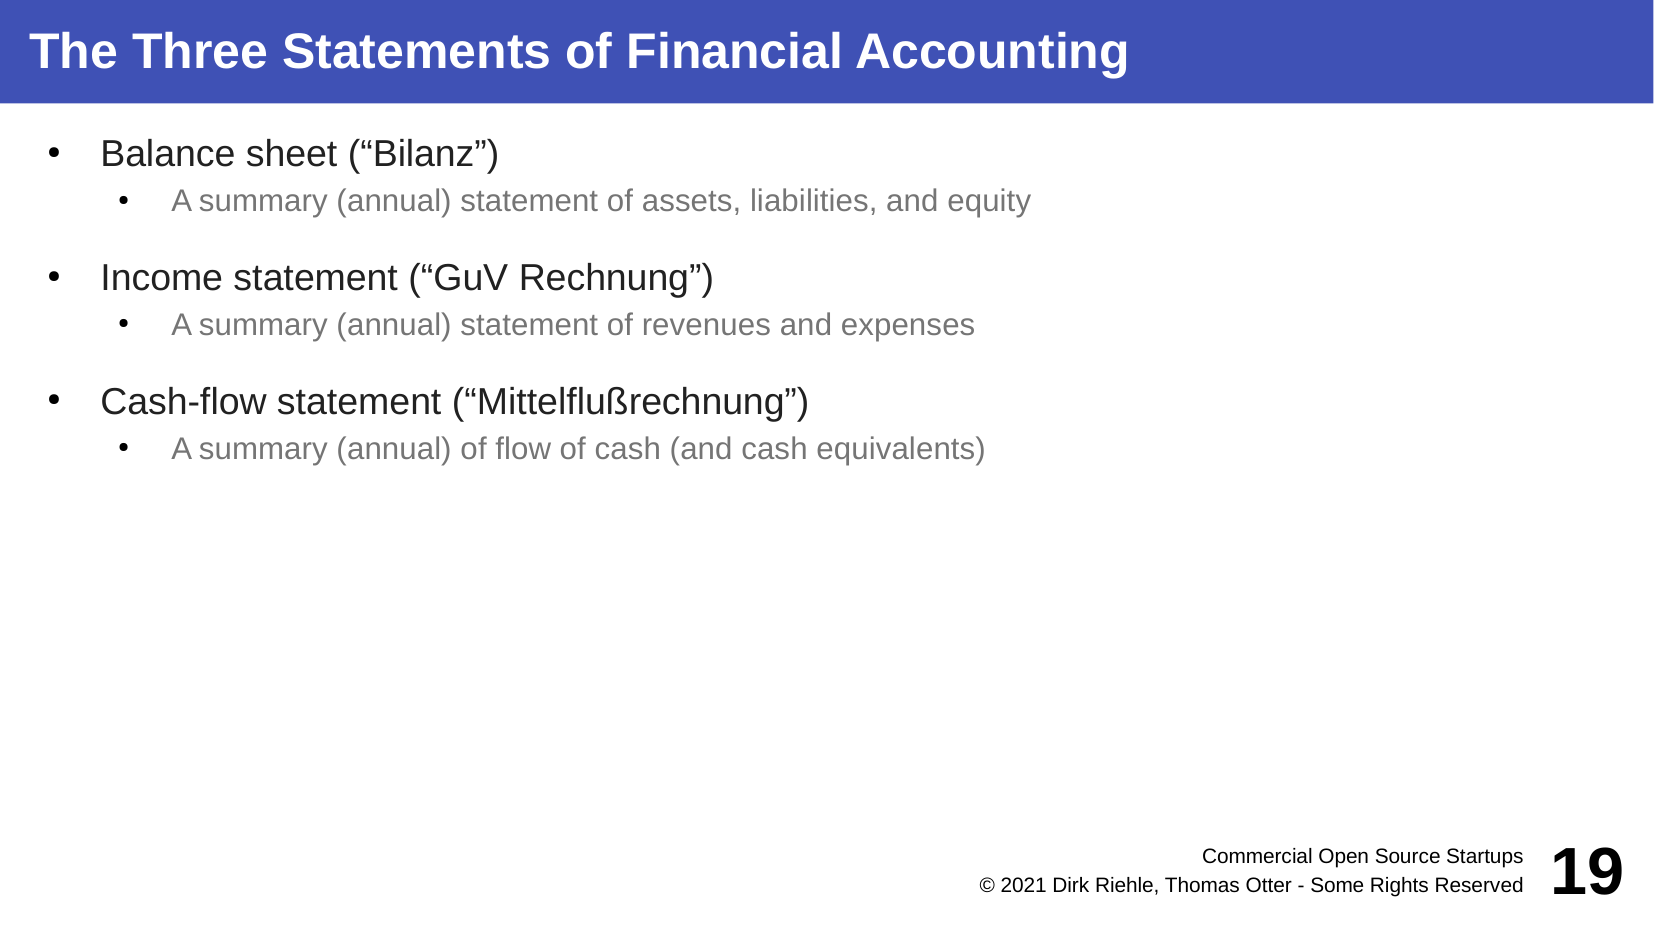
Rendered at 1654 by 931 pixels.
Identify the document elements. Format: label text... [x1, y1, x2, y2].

list Balance sheet (“Bilanz”) A summary (annual) statement of assets, liabilities, and equity Income statement (“GuV Rechnung”) A summary (annual) statement of revenues and expenses Cash-flow statement (“Mittelflußrechnung”) A summary (annual) of flow of cash (and cash equivalents) [29, 132, 1625, 813]
title The Three Statements of Financial Accounting [0, 0, 1654, 104]
